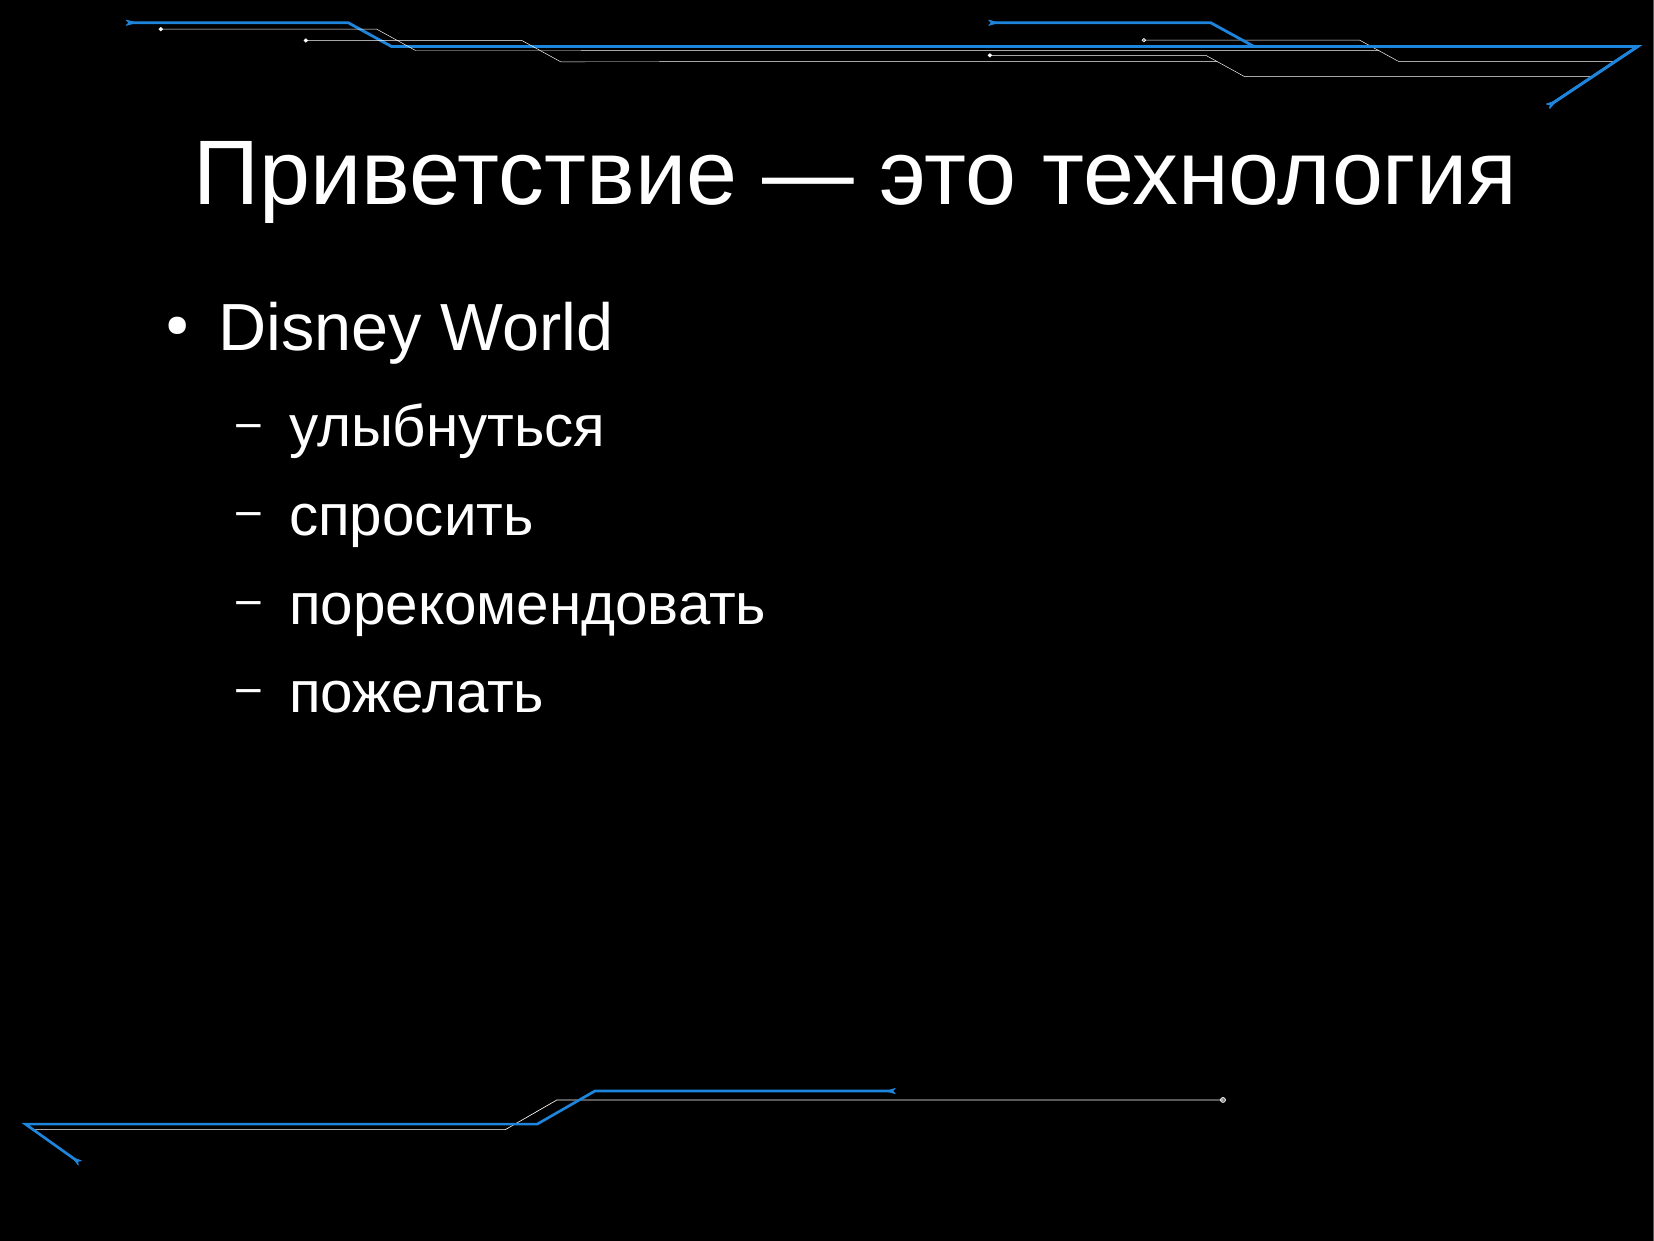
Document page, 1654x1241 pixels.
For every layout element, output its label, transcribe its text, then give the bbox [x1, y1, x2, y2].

title Приветствие — это технология [147, 84, 1565, 262]
list Disney World улыбнуться спросить порекомендовать пожелать [147, 289, 1565, 1010]
